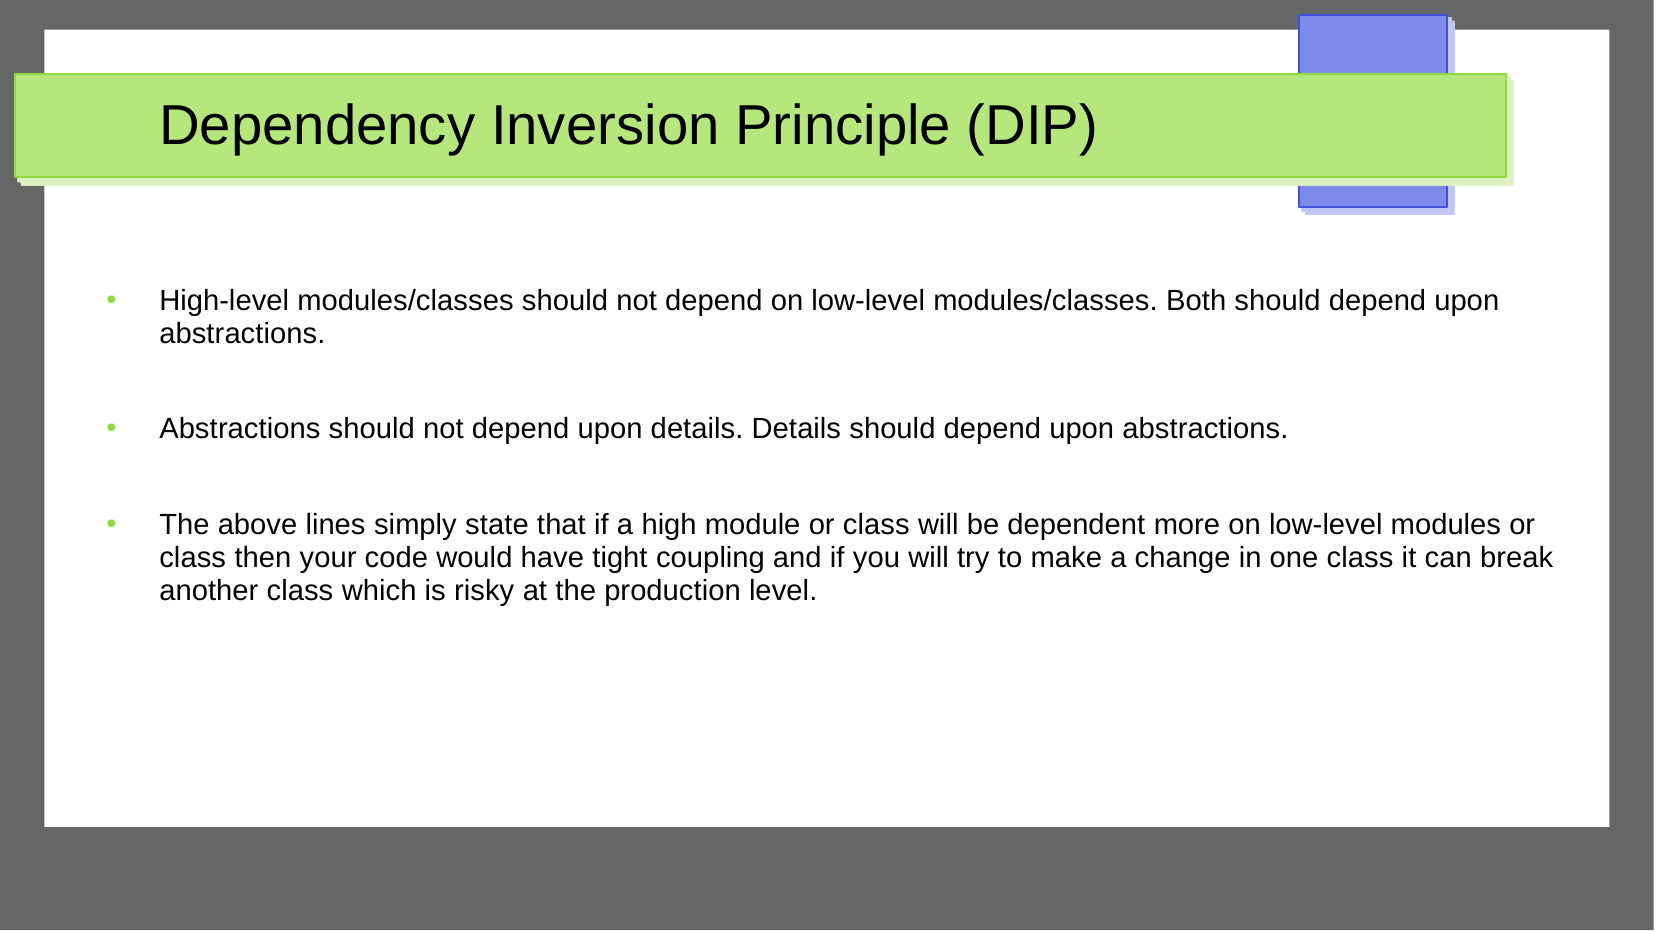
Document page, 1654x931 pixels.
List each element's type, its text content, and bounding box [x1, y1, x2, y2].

list High-level modules/classes should not depend on low-level modules/classes. Both should depend upon abstractions. Abstractions should not depend upon details. Details should depend upon abstractions. The above lines simply state that if a high module or class will be dependent more on low-level modules or class then your code would have tight coupling and if you will try to make a change in one class it can break another class which is risky at the production level. [88, 236, 1565, 827]
title Dependency Inversion Principle (DIP) [88, 73, 1506, 178]
